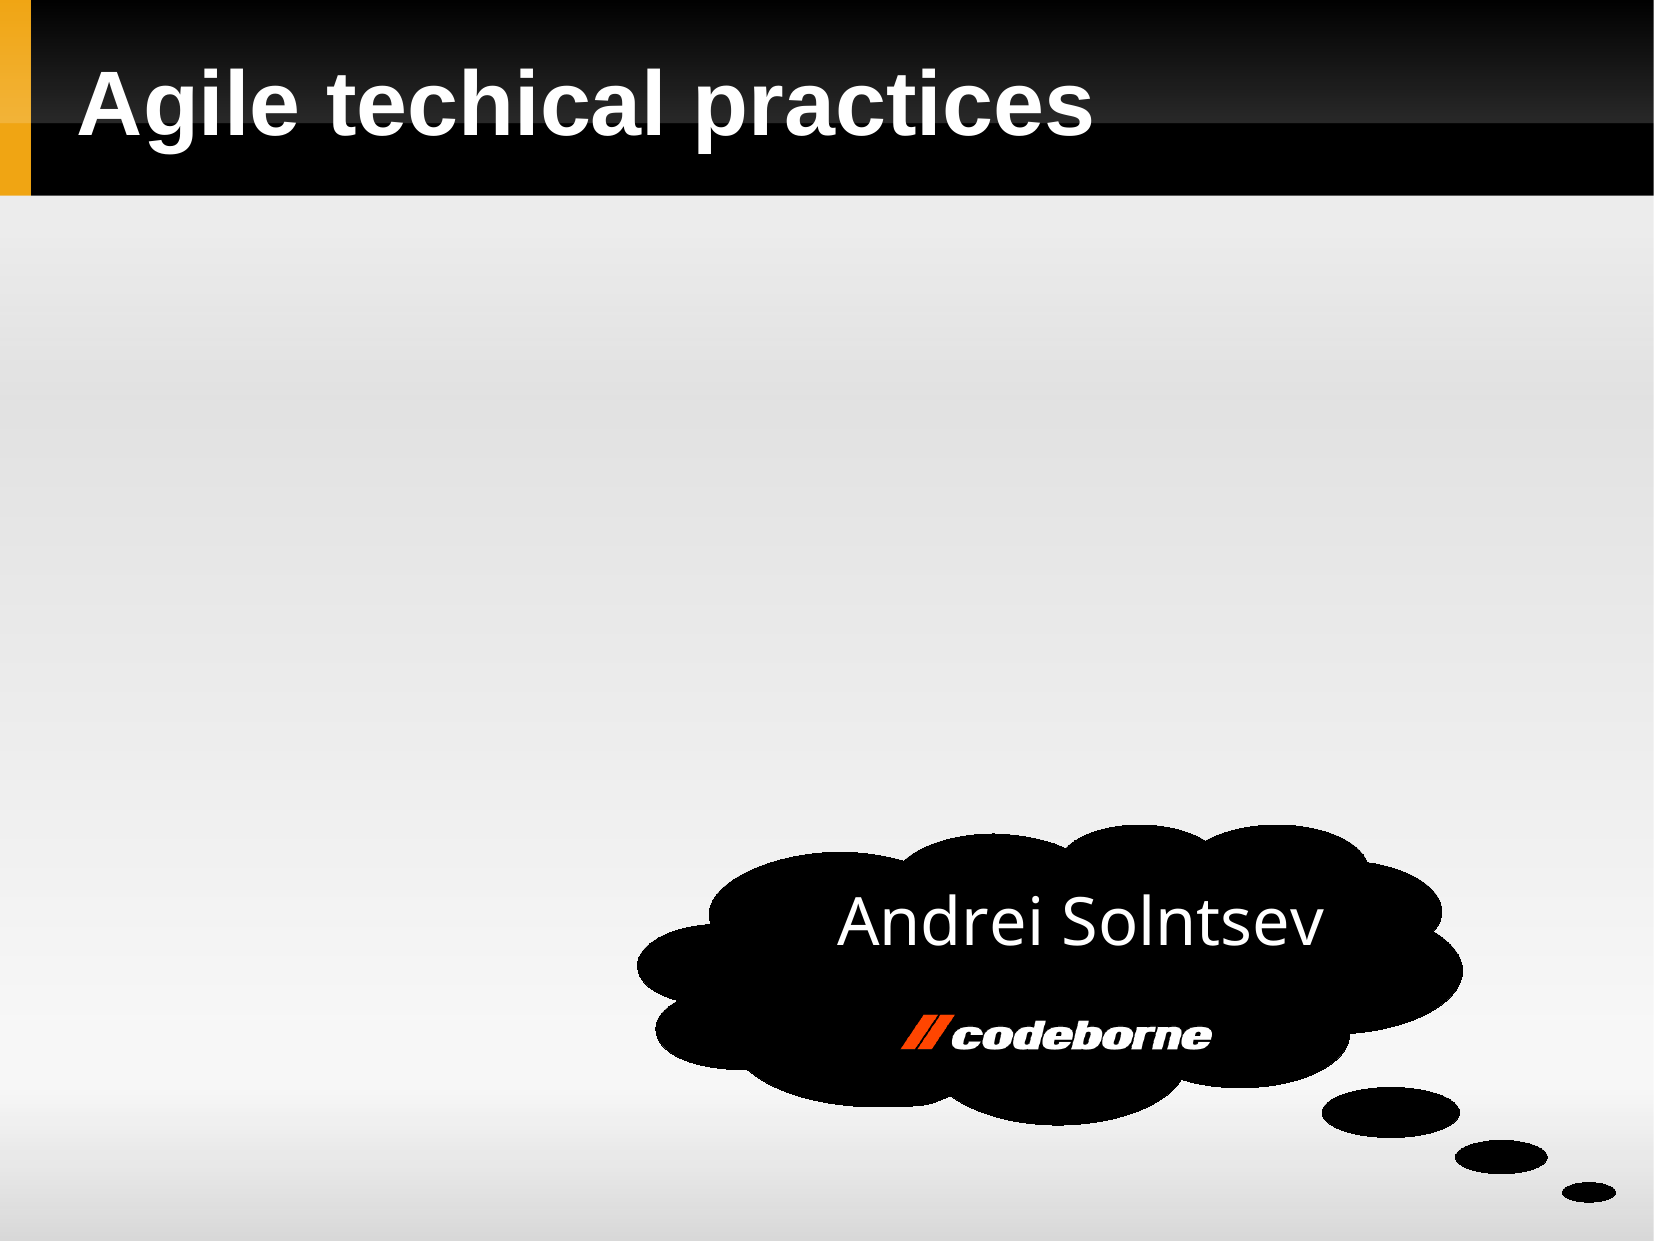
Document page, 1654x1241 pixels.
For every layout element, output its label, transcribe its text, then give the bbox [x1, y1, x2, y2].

title Agile techical practices [76, 0, 1565, 208]
text_box Andrei Solntsev [587, 824, 1576, 1013]
text_box [1322, 1087, 1460, 1138]
text_box [1562, 1182, 1616, 1203]
text_box [655, 1013, 1429, 1126]
picture [0, 0, 1654, 1241]
text_box [1455, 1140, 1548, 1174]
